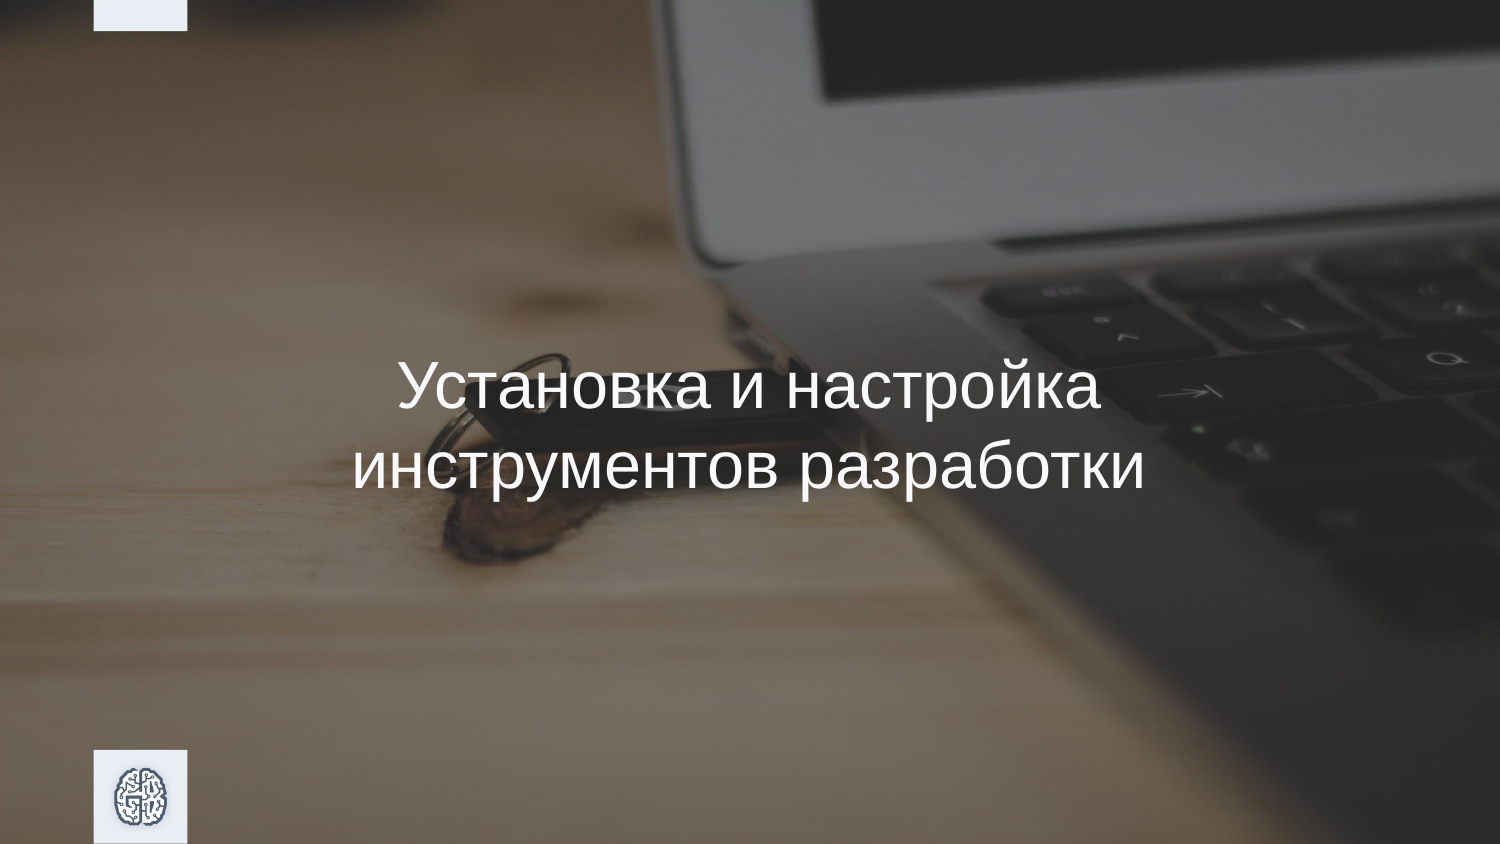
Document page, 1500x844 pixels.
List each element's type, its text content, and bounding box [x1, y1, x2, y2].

picture [106, 760, 175, 834]
text_box Установка и настройка инструментов разработки [187, 93, 1312, 750]
picture [0, 0, 1500, 844]
